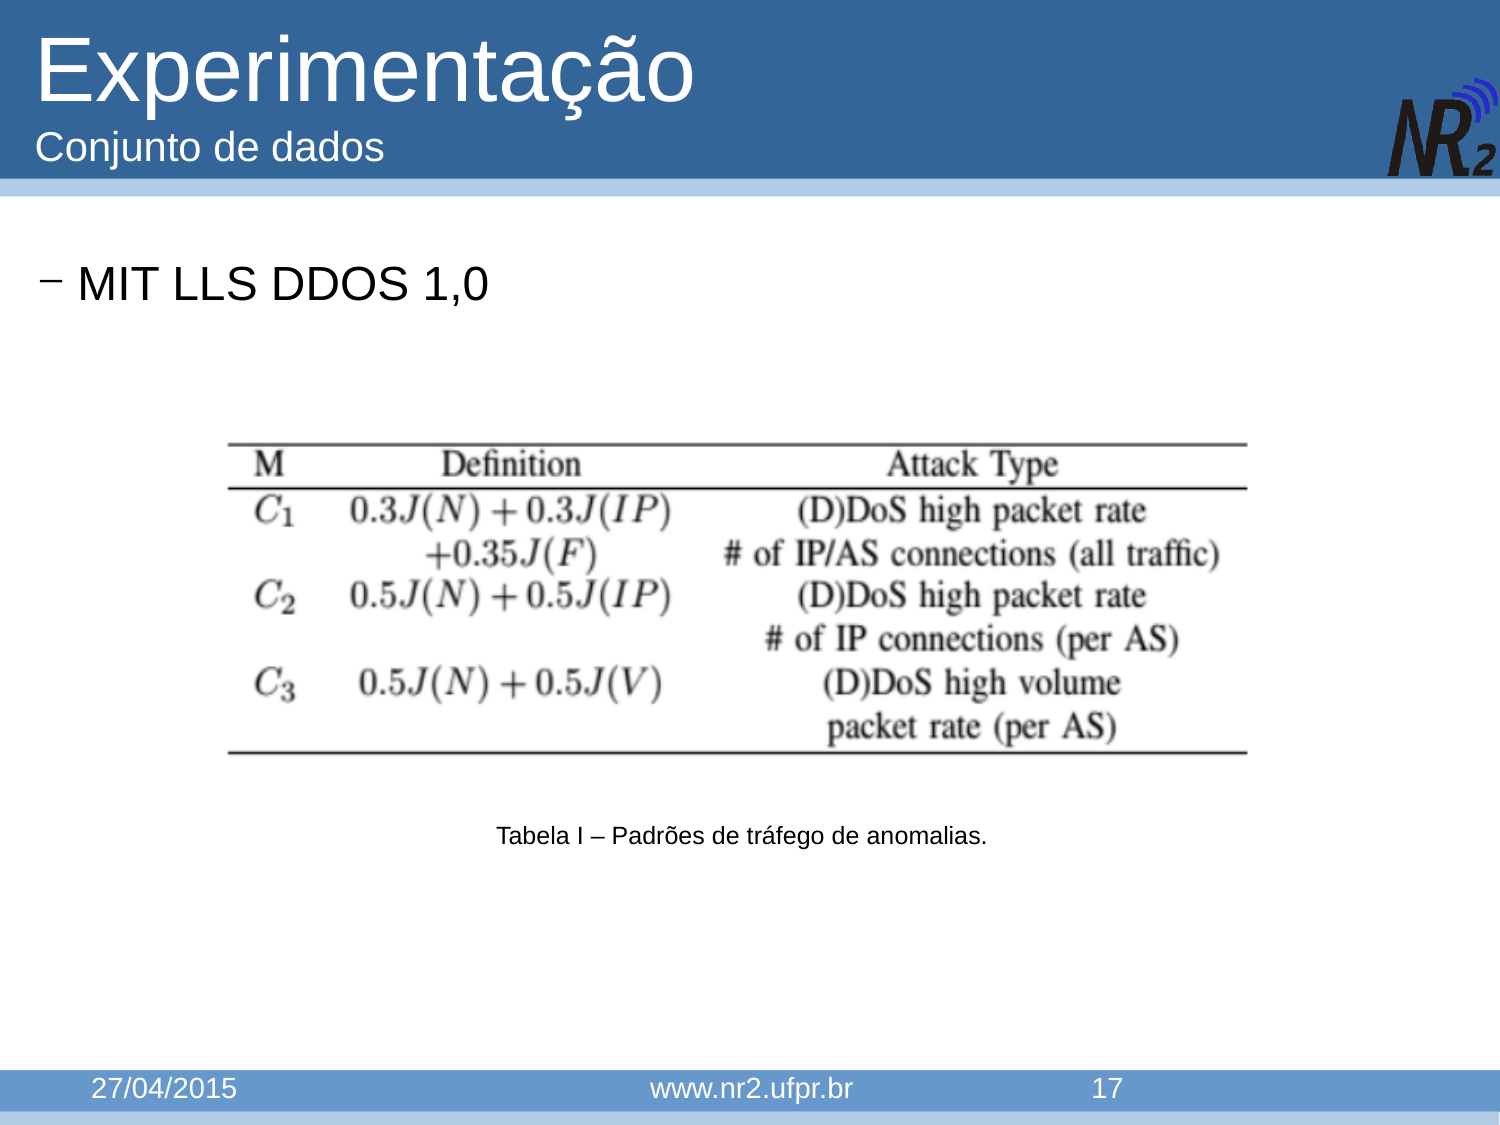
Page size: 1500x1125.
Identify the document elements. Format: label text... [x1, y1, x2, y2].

text_box 27/04/2015 [76, 1061, 427, 1109]
text_box www.nr2.ufpr.br [513, 1061, 990, 1114]
picture [199, 421, 1278, 786]
text_box <número> [1076, 1061, 1427, 1114]
text_box Tabela I – Padrões de tráfego de anomalias. [481, 812, 1019, 856]
text_box MIT LLS DDOS 1,0 [22, 244, 1446, 901]
text_box Experimentação Conjunto de dados [19, 27, 1380, 153]
picture [1387, 78, 1498, 176]
